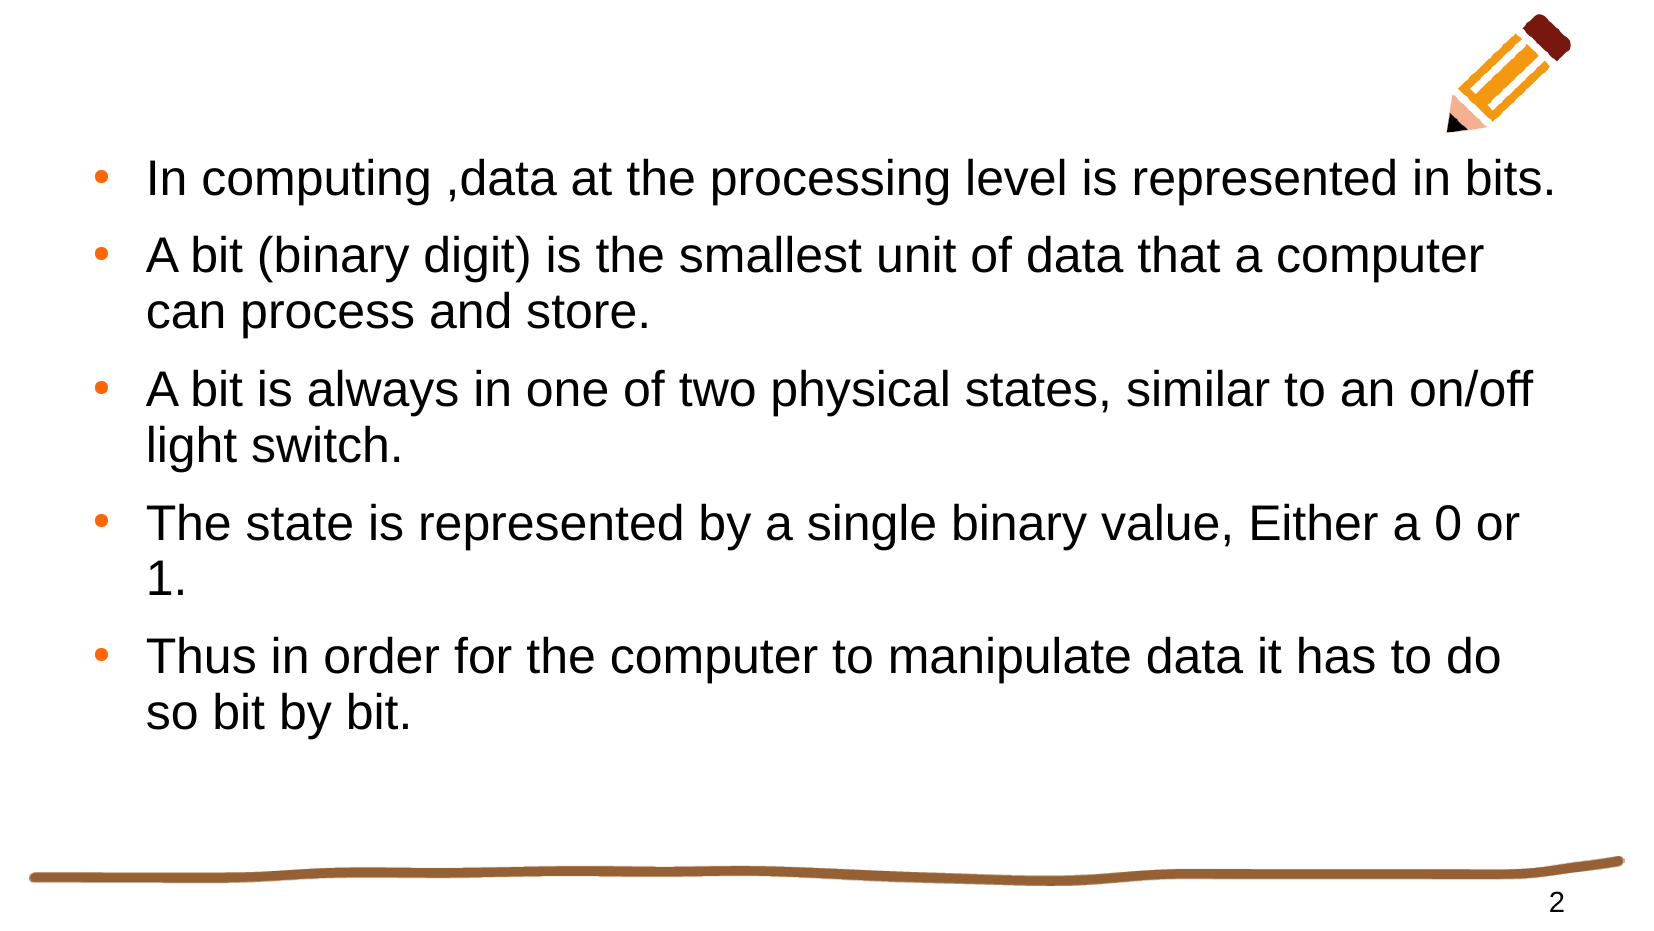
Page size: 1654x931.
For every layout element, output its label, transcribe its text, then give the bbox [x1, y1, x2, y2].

list In computing ,data at the processing level is represented in bits. A bit (binary digit) is the smallest unit of data that a computer can process and store. A bit is always in one of two physical states, similar to an on/off light switch. The state is represented by a single binary value, Either a 0 or 1. Thus in order for the computer to manipulate data it has to do so bit by bit. [75, 150, 1562, 857]
picture [29, 856, 1625, 886]
picture [1446, 14, 1571, 133]
